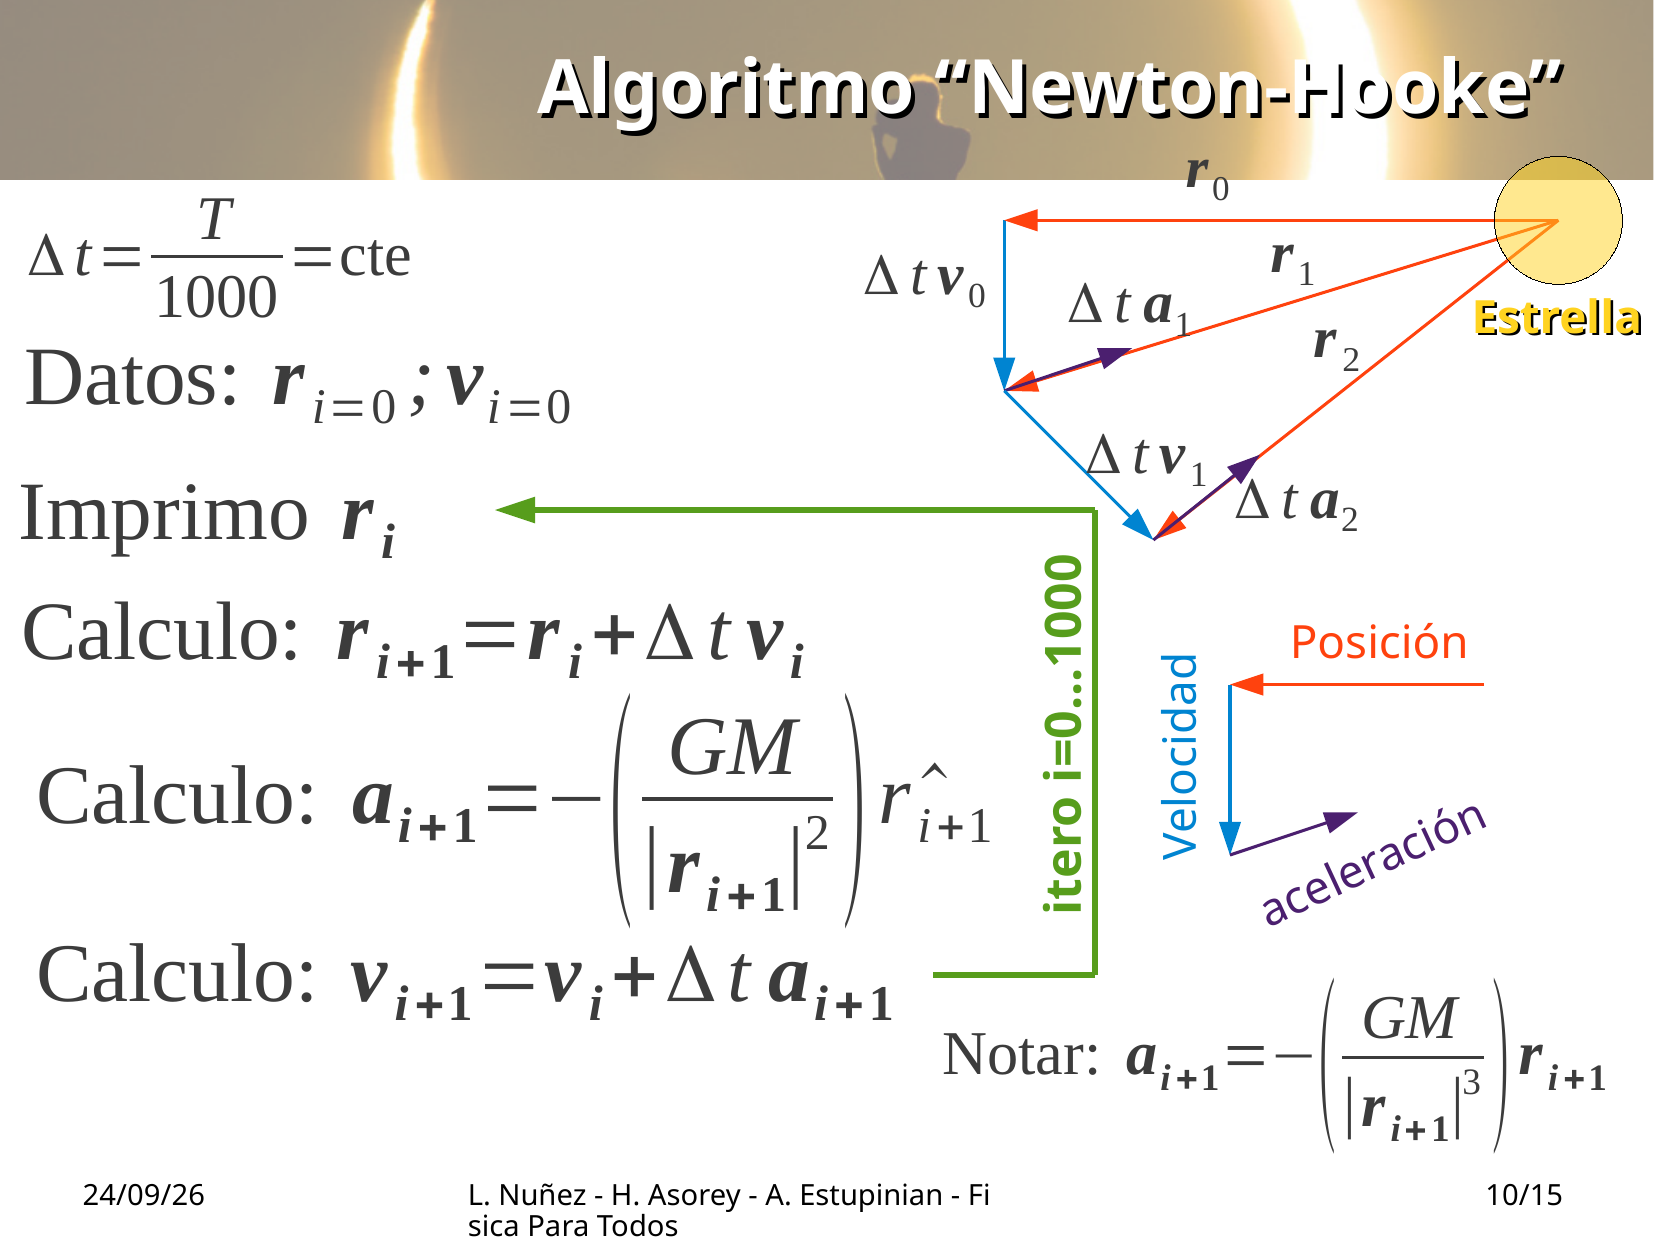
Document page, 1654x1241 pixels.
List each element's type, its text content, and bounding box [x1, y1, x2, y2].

chart [1059, 270, 1201, 345]
chart [1301, 305, 1369, 379]
chart [855, 241, 995, 316]
title Algoritmo “Newton-Hooke” [75, 19, 1564, 151]
picture [0, 0, 1654, 180]
text_box Posición [1275, 601, 1477, 670]
text_box Estrella [1456, 276, 1654, 346]
chart [10, 465, 406, 570]
text_box Velocidad [1139, 645, 1208, 875]
text_box aceleración [1231, 771, 1501, 946]
chart [15, 585, 999, 1031]
text_box [1494, 156, 1623, 285]
chart [15, 183, 579, 435]
chart [1259, 220, 1324, 294]
chart [1076, 420, 1216, 495]
chart [1225, 465, 1369, 541]
chart [933, 975, 1614, 1158]
chart [1174, 135, 1240, 209]
text_box itero i=0...1000 [1020, 547, 1094, 931]
